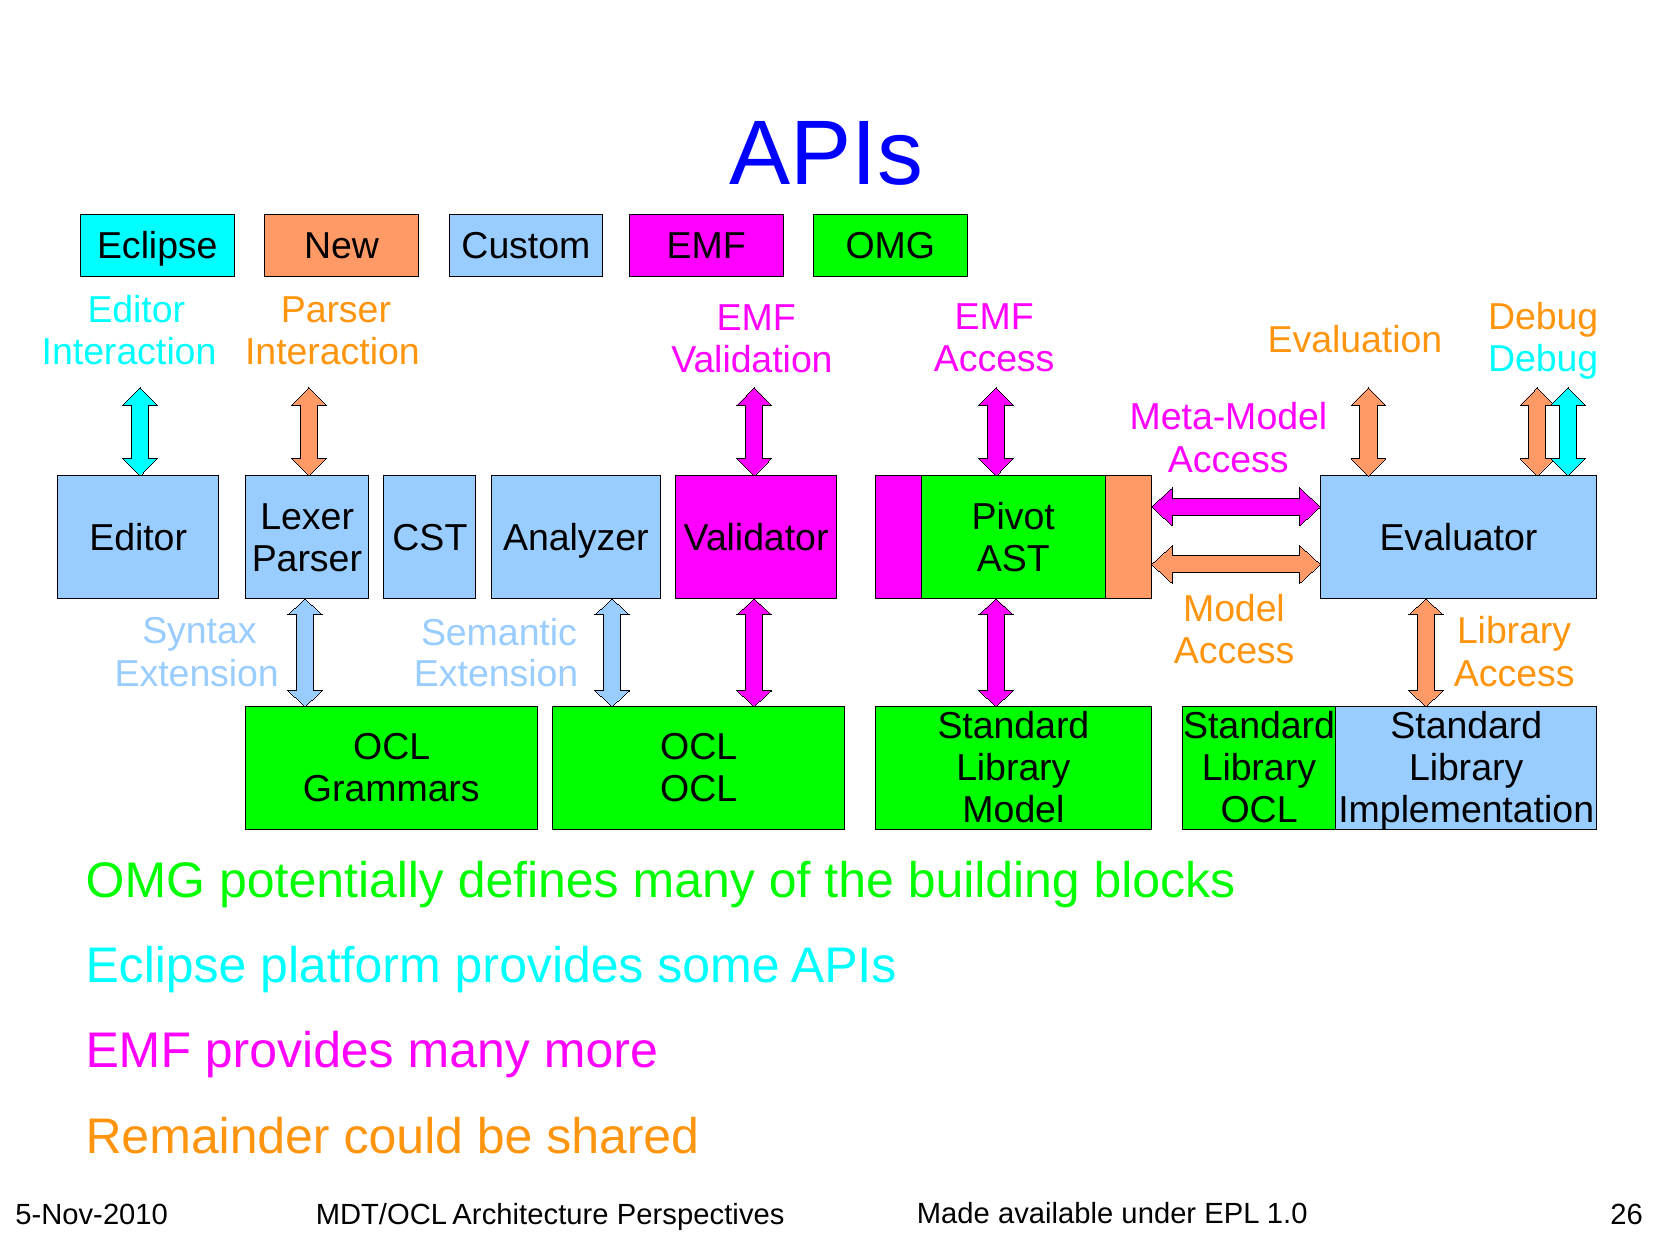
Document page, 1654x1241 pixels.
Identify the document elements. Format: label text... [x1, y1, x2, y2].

text_box [1408, 598, 1435, 707]
text_box Evaluation [1239, 310, 1427, 368]
text_box CST [383, 475, 476, 599]
text_box Debug Debug [1427, 287, 1654, 387]
text_box [978, 387, 1014, 476]
title APIs [82, 56, 1571, 250]
text_box EMF [629, 214, 784, 277]
list OMG potentially defines many of the building blocks Eclipse platform provides some APIs EMF provides many more Remainder could be shared [85, 852, 1574, 1183]
text_box Meta-Model Access [1097, 388, 1359, 488]
text_box [736, 598, 772, 707]
text_box Standard Library Implementation [1336, 706, 1597, 830]
text_box Validator [675, 475, 837, 599]
text_box Evaluator [1320, 475, 1597, 599]
text_box [978, 598, 1014, 707]
text_box OCL OCL [552, 706, 845, 830]
text_box Model Access [1155, 580, 1313, 680]
text_box OCL Grammars [245, 706, 538, 830]
text_box Standard Library Model [875, 706, 1152, 830]
text_box EMF Validation [656, 288, 857, 388]
text_box Parser Interaction [246, 281, 442, 381]
text_box Custom [449, 214, 603, 277]
text_box Analyzer [491, 475, 661, 599]
text_box [599, 598, 630, 707]
text_box [291, 387, 327, 476]
text_box [300, 598, 323, 707]
text_box Lexer Parser [245, 475, 369, 599]
text_box [122, 387, 158, 476]
text_box Syntax Extension [99, 602, 300, 702]
text_box [736, 387, 772, 476]
text_box Library Access [1435, 602, 1594, 702]
text_box New [264, 214, 419, 277]
text_box Editor Interaction [26, 281, 246, 381]
text_box Editor [57, 475, 219, 599]
text_box EMF Access [894, 287, 1094, 387]
text_box Semantic Extension [399, 603, 599, 703]
text_box [1359, 387, 1386, 477]
text_box [1105, 488, 1321, 599]
text_box [875, 475, 922, 599]
text_box Standard Library OCL [1182, 706, 1336, 830]
text_box [1520, 387, 1586, 476]
text_box Eclipse [80, 214, 235, 277]
text_box OMG [813, 214, 968, 277]
text_box Pivot AST [922, 475, 1105, 599]
